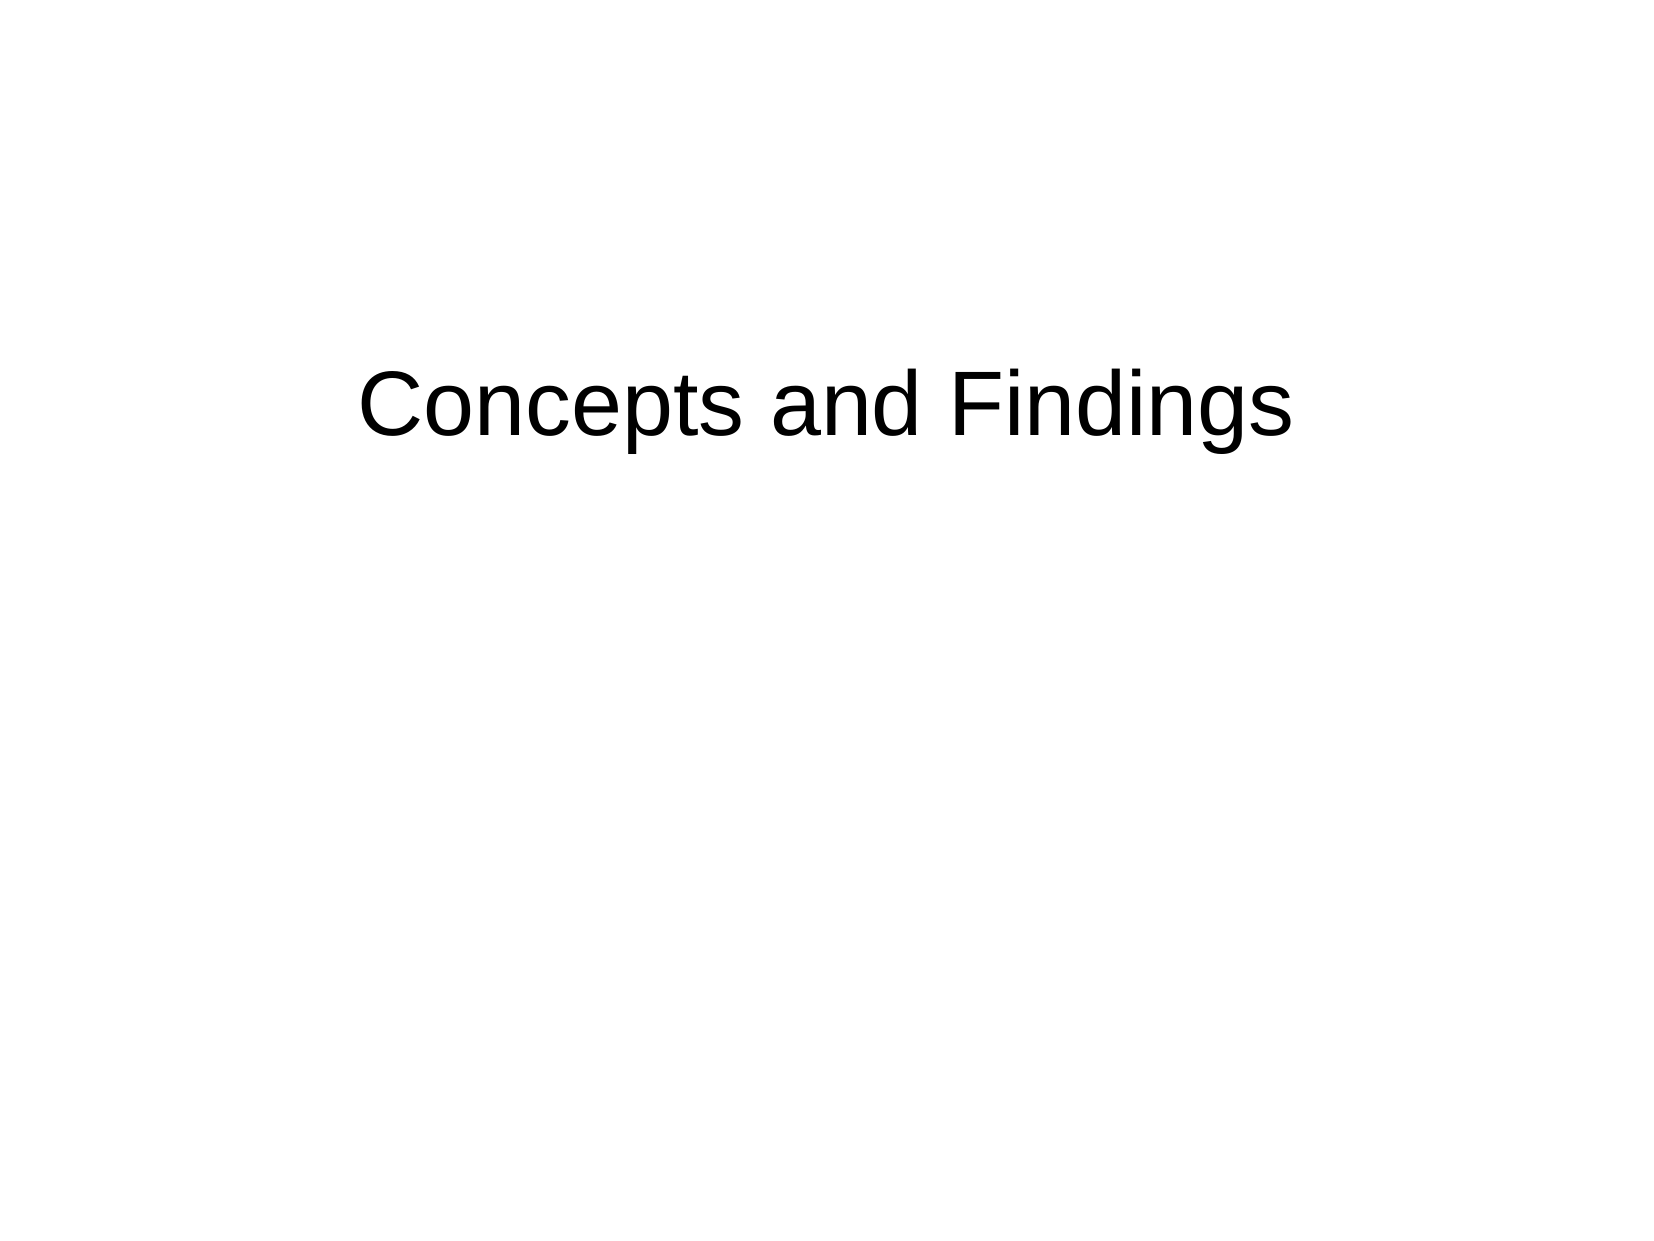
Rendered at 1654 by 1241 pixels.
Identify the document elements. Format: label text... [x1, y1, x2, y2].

title Concepts and Findings [82, 56, 1571, 751]
